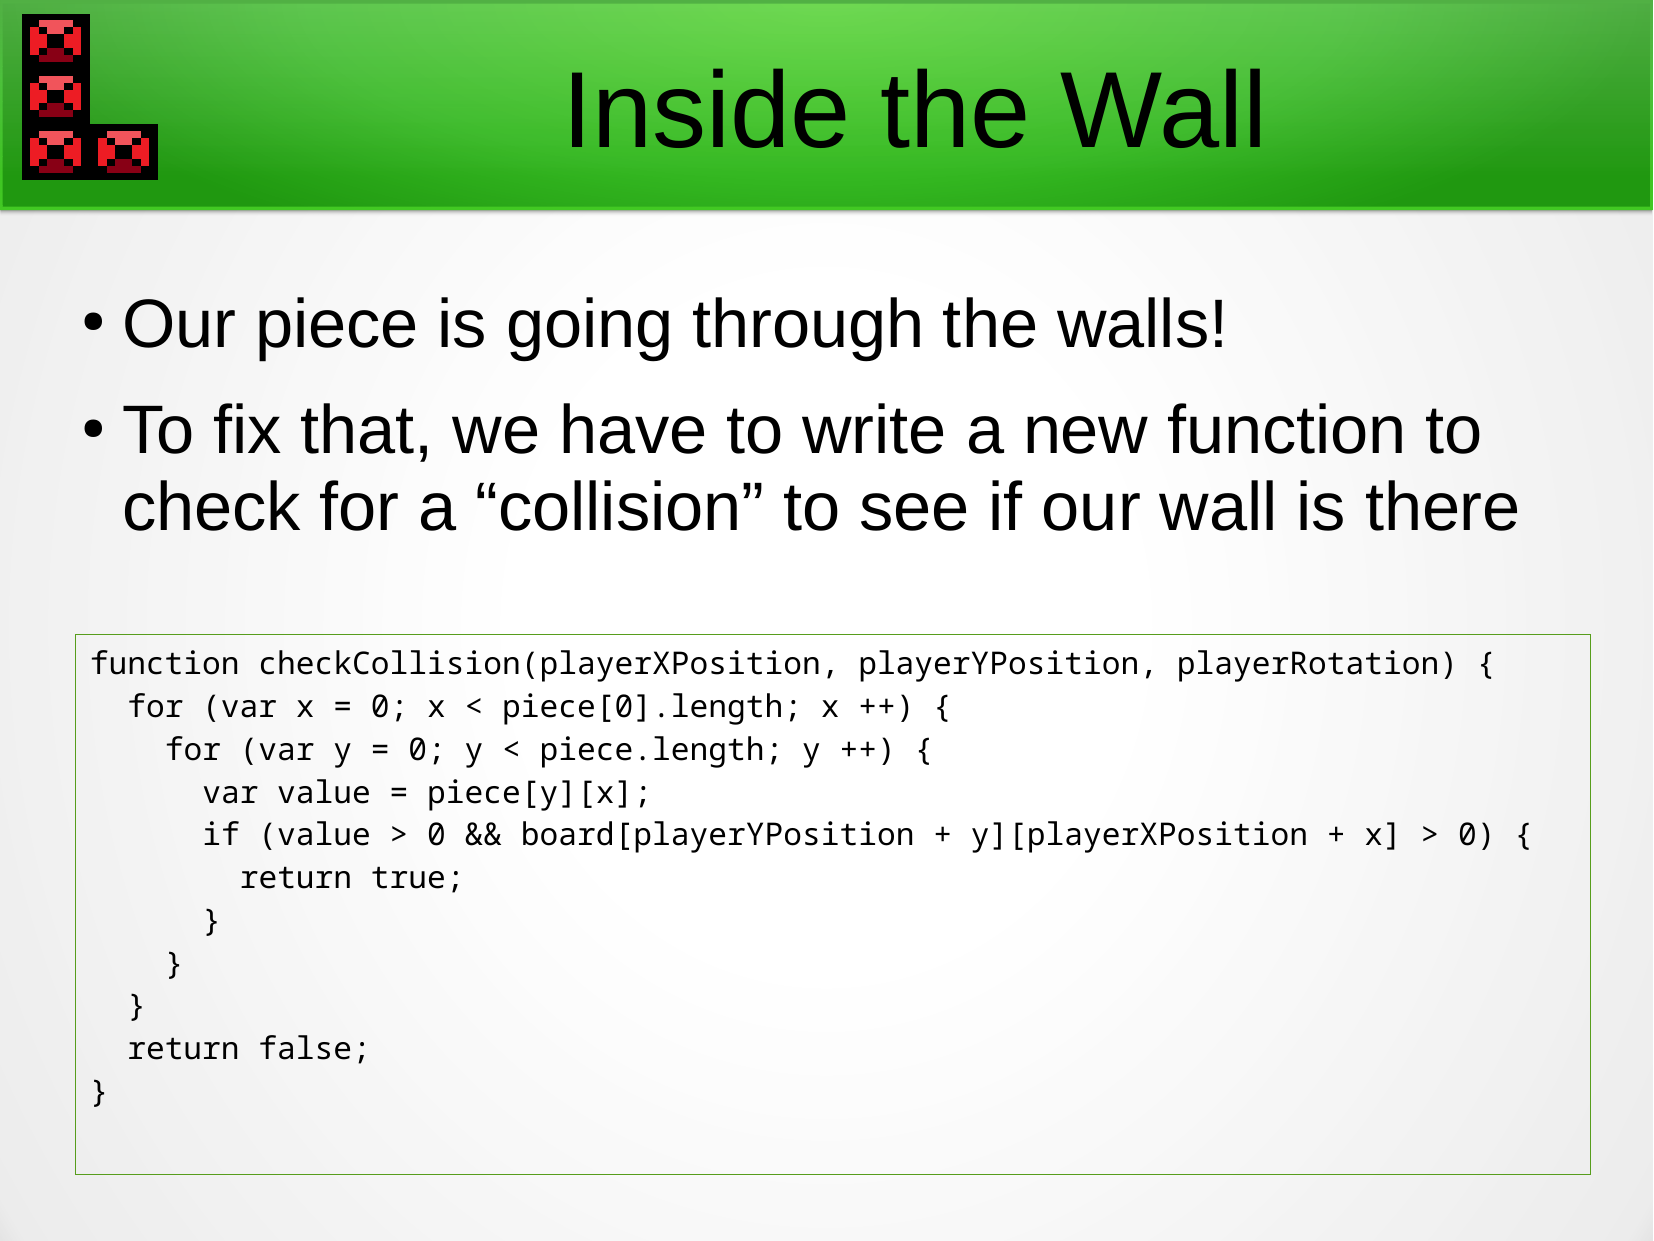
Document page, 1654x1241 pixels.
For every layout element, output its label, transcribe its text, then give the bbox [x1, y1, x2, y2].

list Our piece is going through the walls! To fix that, we have to write a new function to check for a “collision” to see if our wall is there [67, 285, 1561, 601]
text_box function checkCollision(playerXPosition, playerYPosition, playerRotation) { for (var x = 0; x < piece[0].length; x ++) { for (var y = 0; y < piece.length; y ++) { var value = piece[y][x]; if (value > 0 && board[playerYPosition + y][playerXPosition + x] > 0) { return true; } } } return false; } [75, 634, 1591, 1175]
title Inside the Wall [195, 30, 1636, 190]
picture [22, 14, 158, 180]
